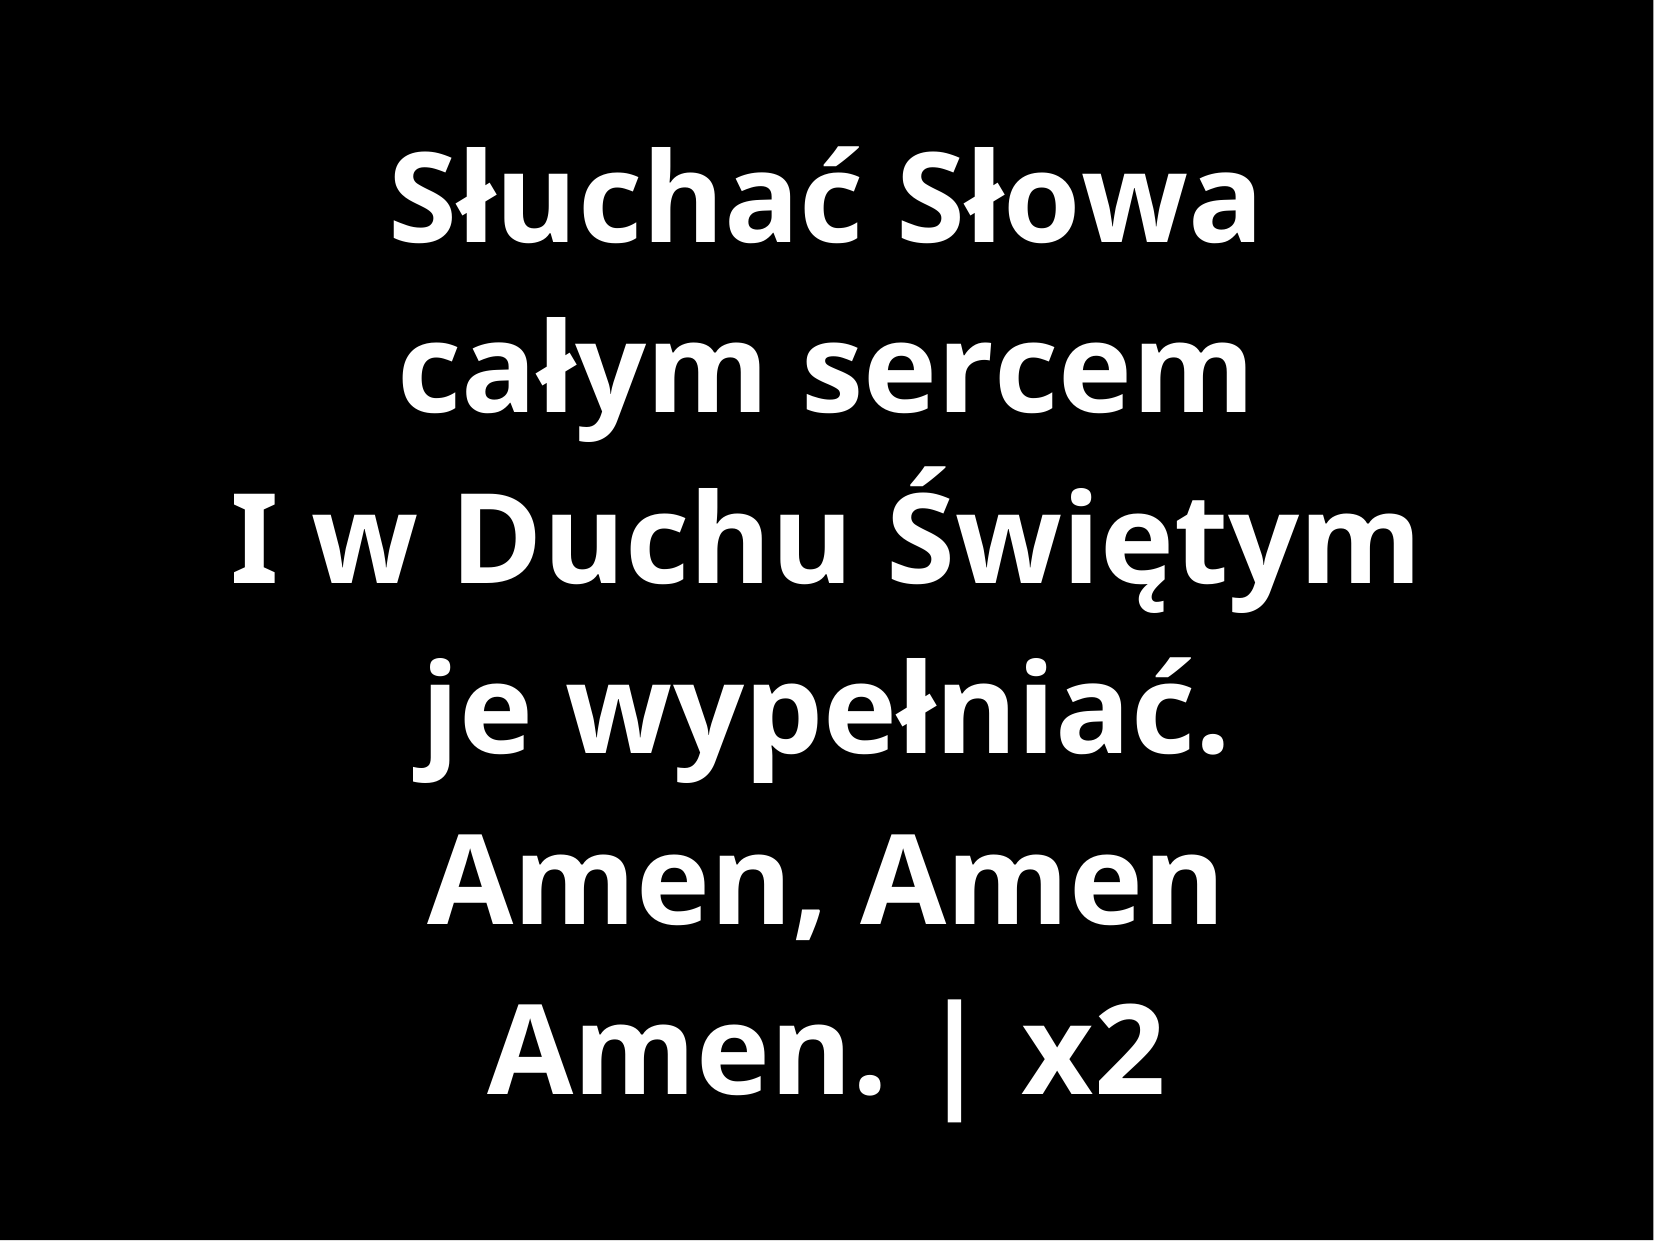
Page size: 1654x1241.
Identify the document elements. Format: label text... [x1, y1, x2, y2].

title Słuchać Słowa całym sercem I w Duchu Świętym je wypełniać. Amen, Amen Amen. | x2 [0, 0, 1654, 1241]
